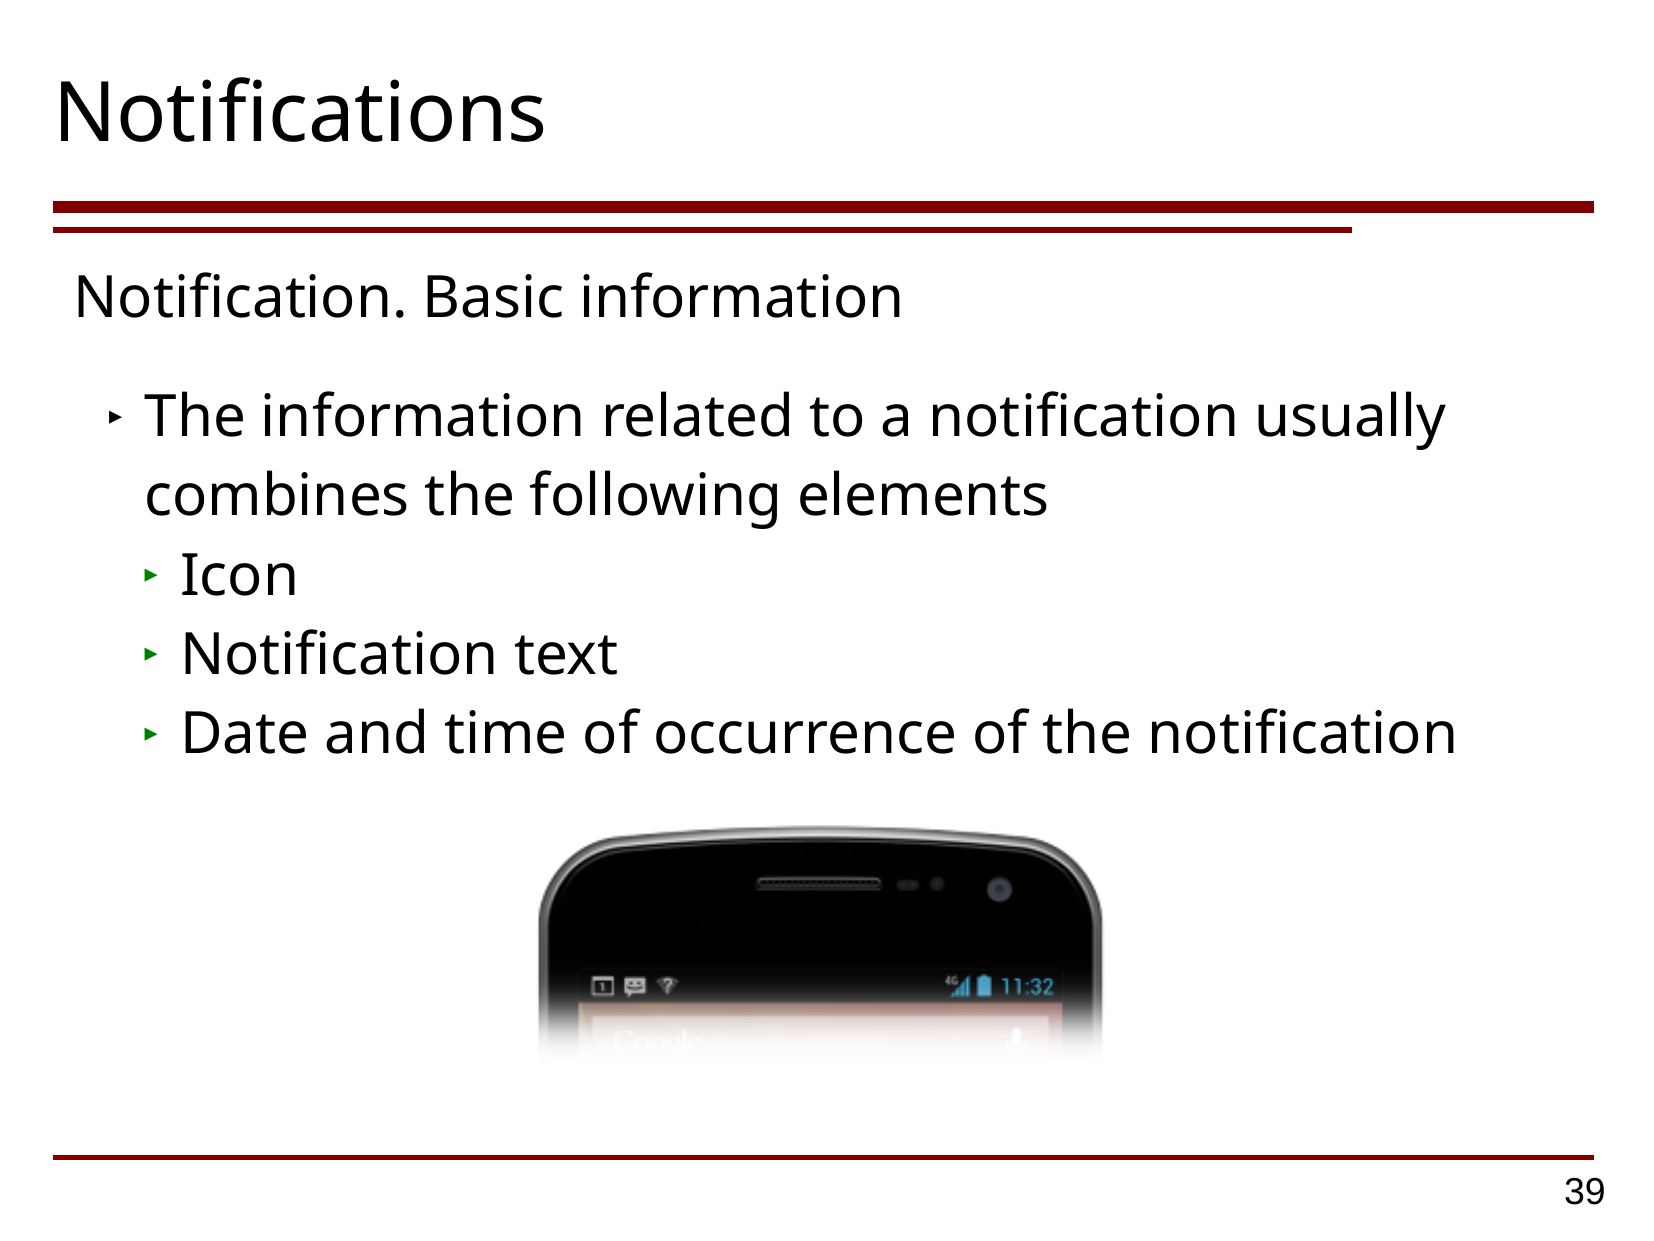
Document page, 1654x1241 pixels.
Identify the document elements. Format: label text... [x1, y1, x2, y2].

text_box [58, 240, 1408, 1152]
text_box <number> [35, 1163, 1654, 1221]
picture [531, 820, 1115, 1071]
text_box Notification. Basic information The information related to a notification usually combines the following elements Icon Notification text Date and time of occurrence of the notification [59, 248, 1625, 771]
subtitle Notifications [53, 48, 1542, 172]
